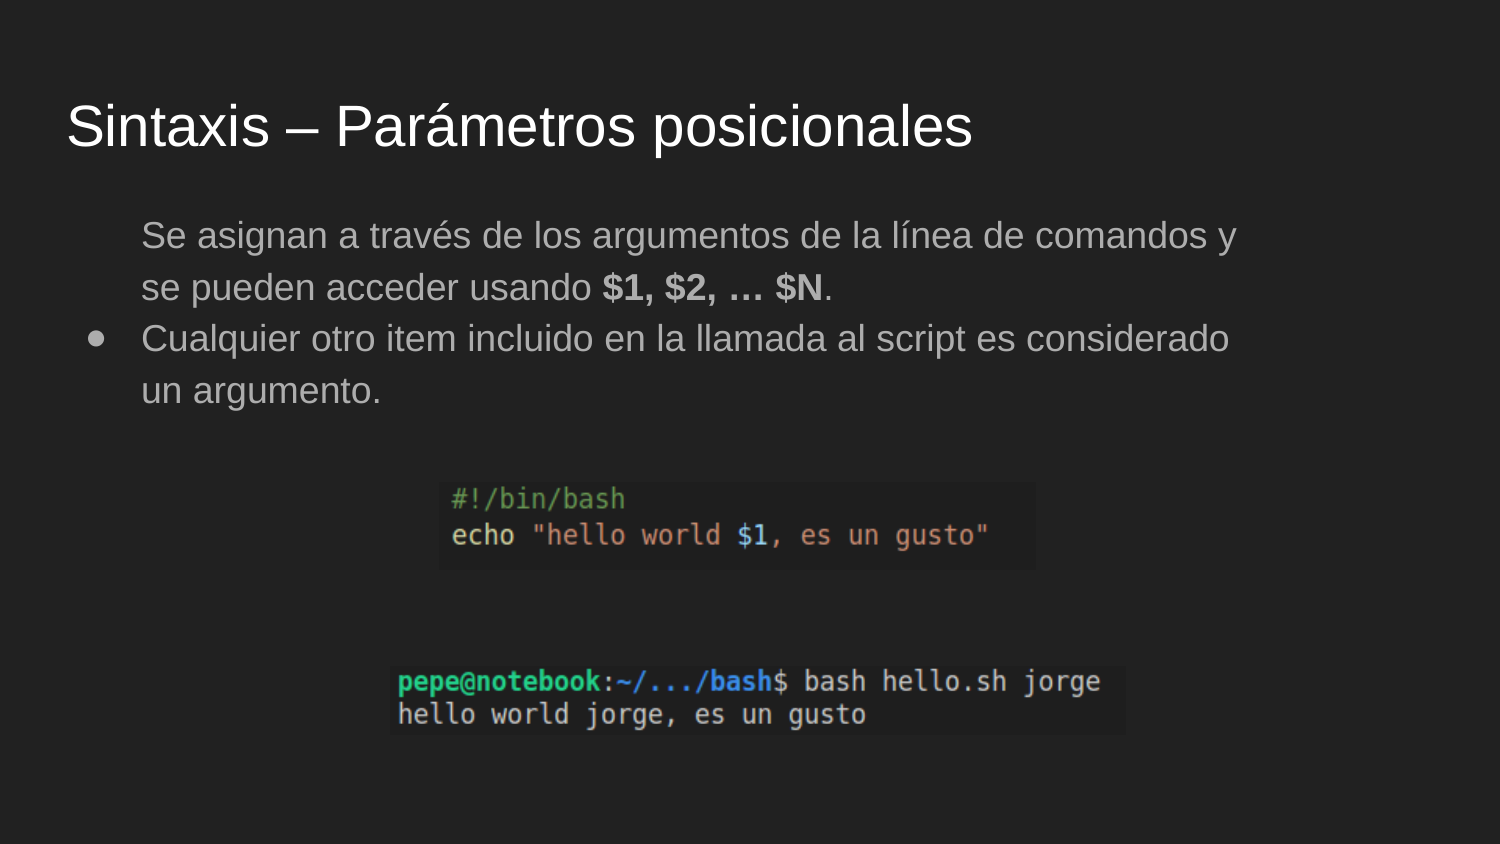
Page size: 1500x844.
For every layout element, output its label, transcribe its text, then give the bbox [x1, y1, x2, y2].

list Se asignan a través de los argumentos de la línea de comandos y se pueden acceder usando $1, $2, … $N. Cualquier otro item incluido en la llamada al script es considerado un argumento. [51, 189, 1261, 750]
picture [390, 666, 1126, 736]
picture [439, 482, 1036, 571]
title Sintaxis – Parámetros posicionales [51, 72, 1449, 167]
